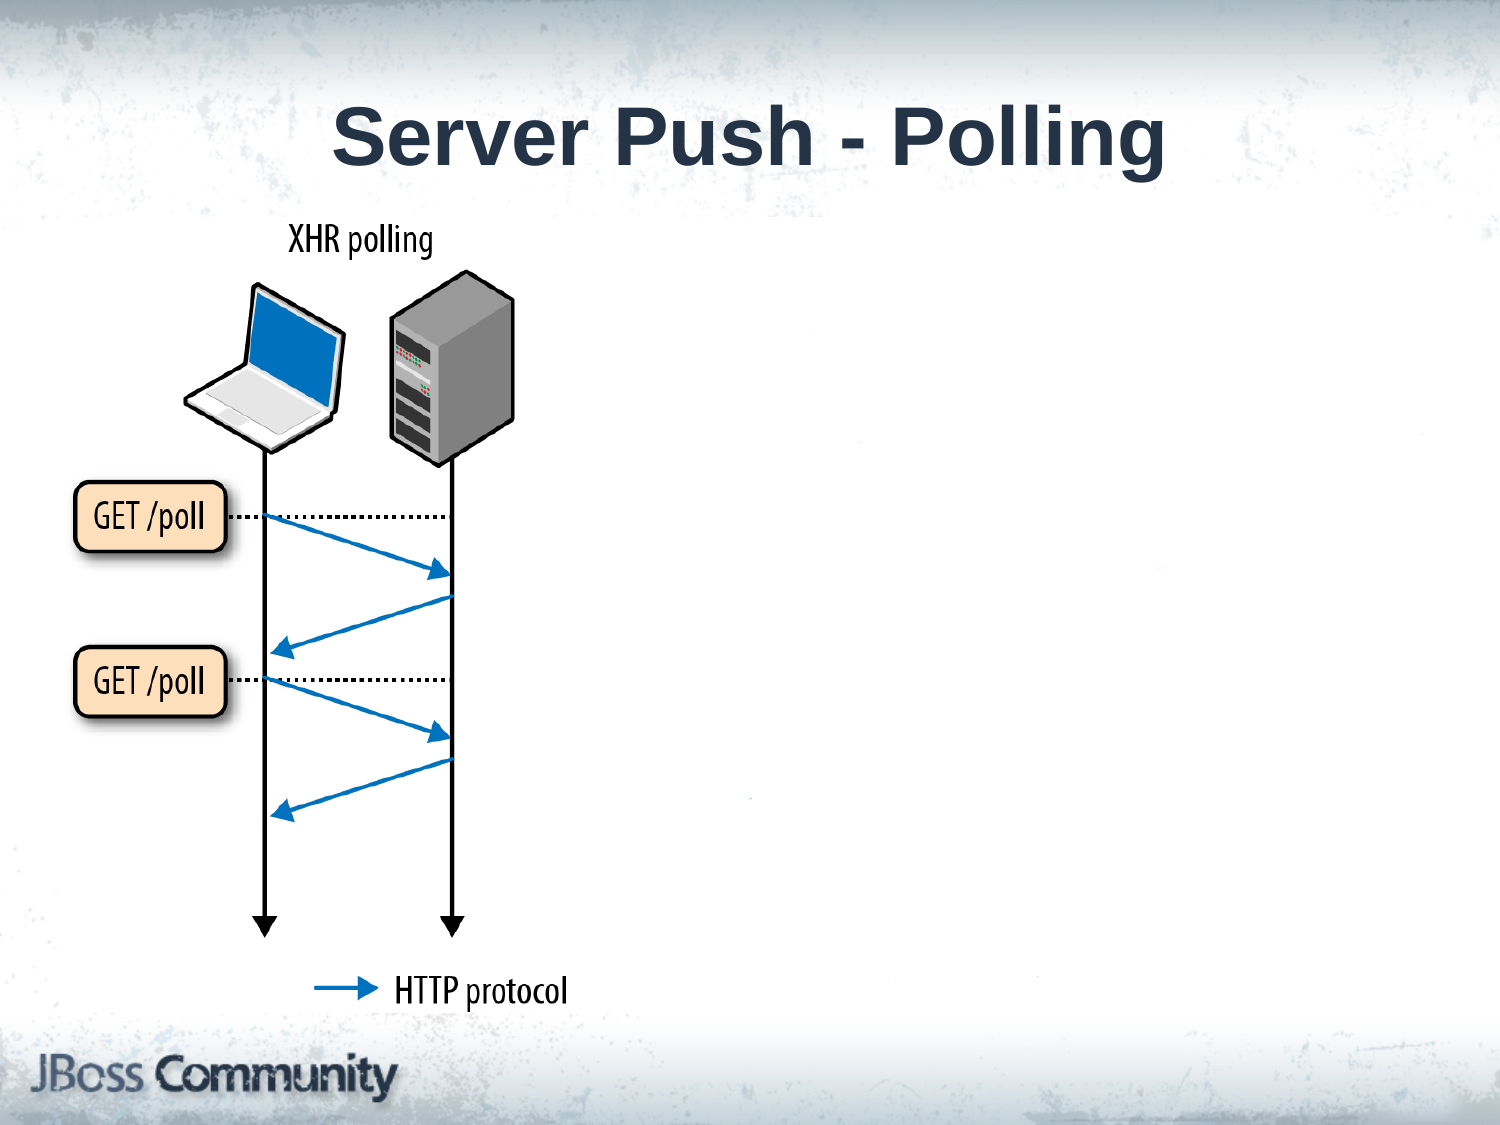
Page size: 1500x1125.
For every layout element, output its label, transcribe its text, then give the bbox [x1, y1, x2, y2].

title Server Push - Polling [112, 38, 1388, 217]
picture [0, 0, 1500, 1125]
